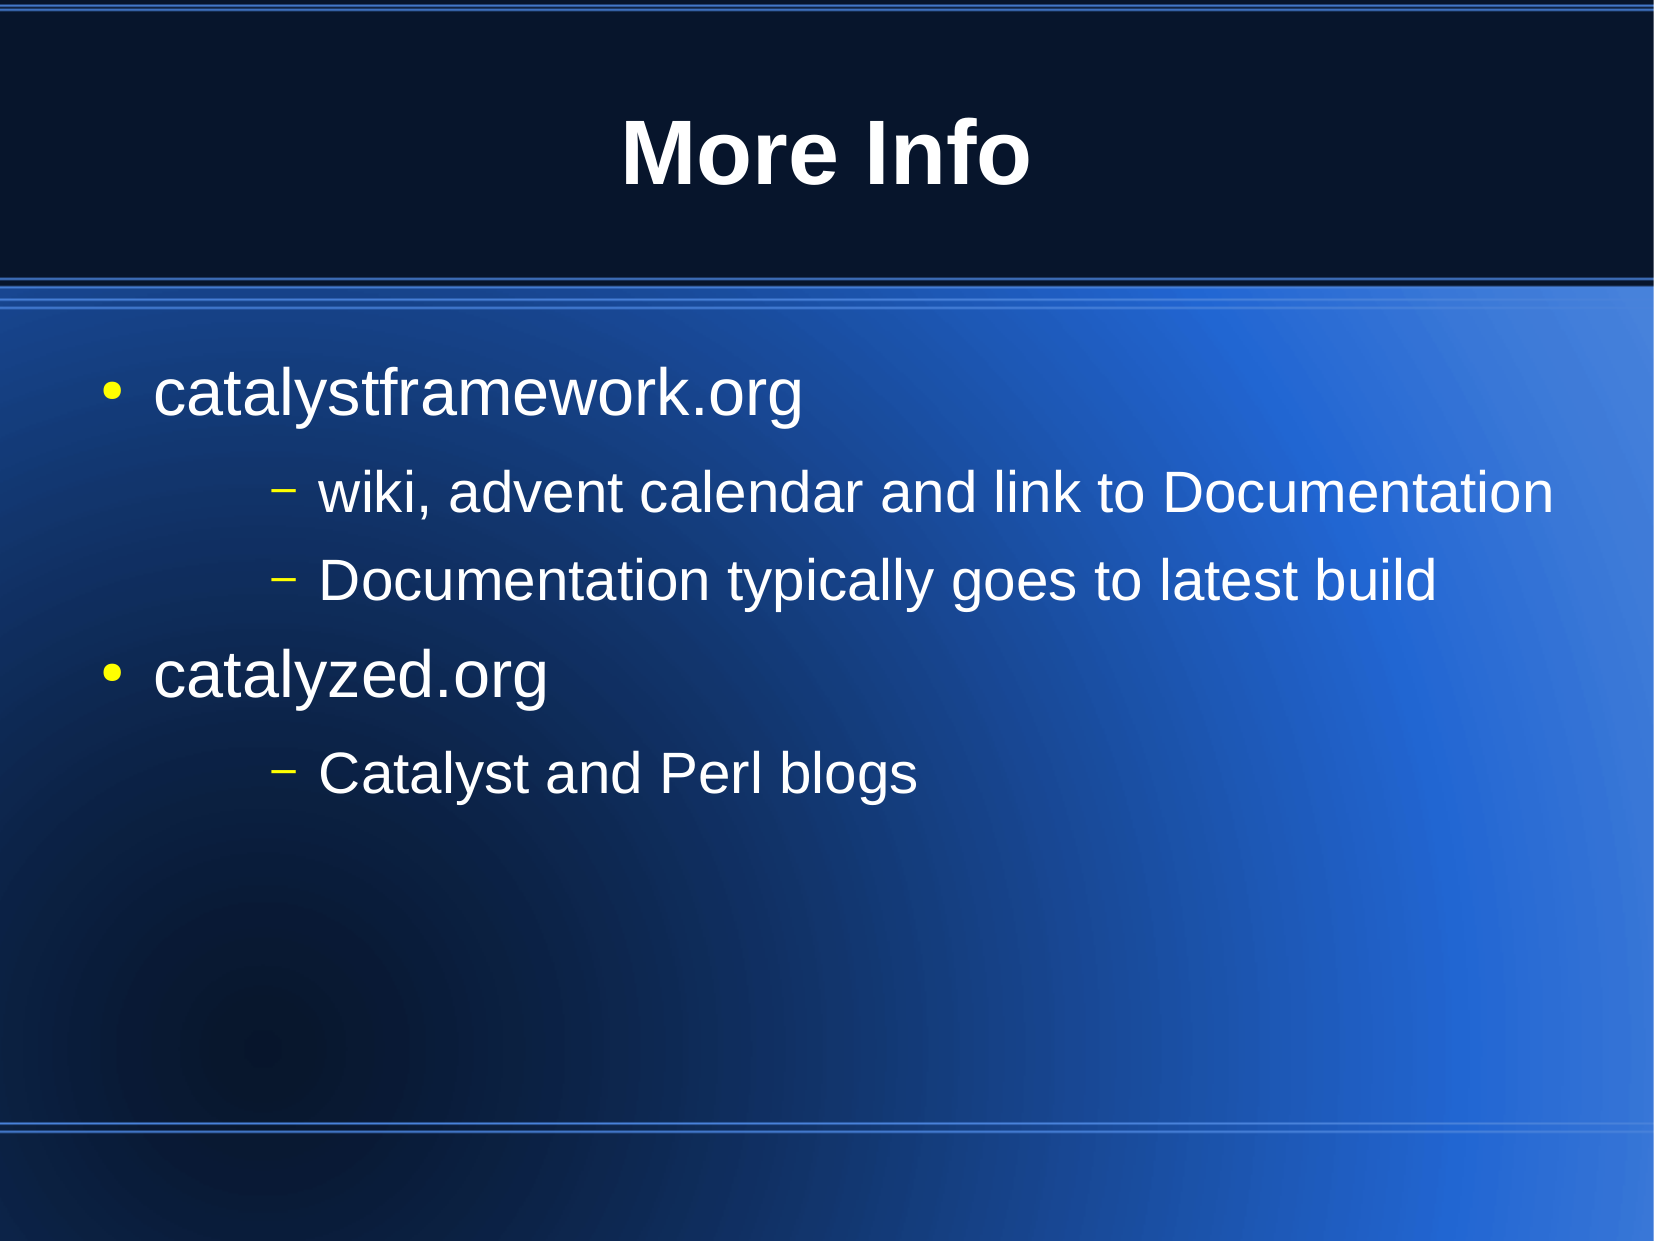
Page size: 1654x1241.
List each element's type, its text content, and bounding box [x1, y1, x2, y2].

title More Info [82, 49, 1571, 257]
list catalystframework.org wiki, advent calendar and link to Documentation Documentation typically goes to latest build catalyzed.org Catalyst and Perl blogs [82, 355, 1571, 1058]
picture [0, 0, 1654, 1241]
